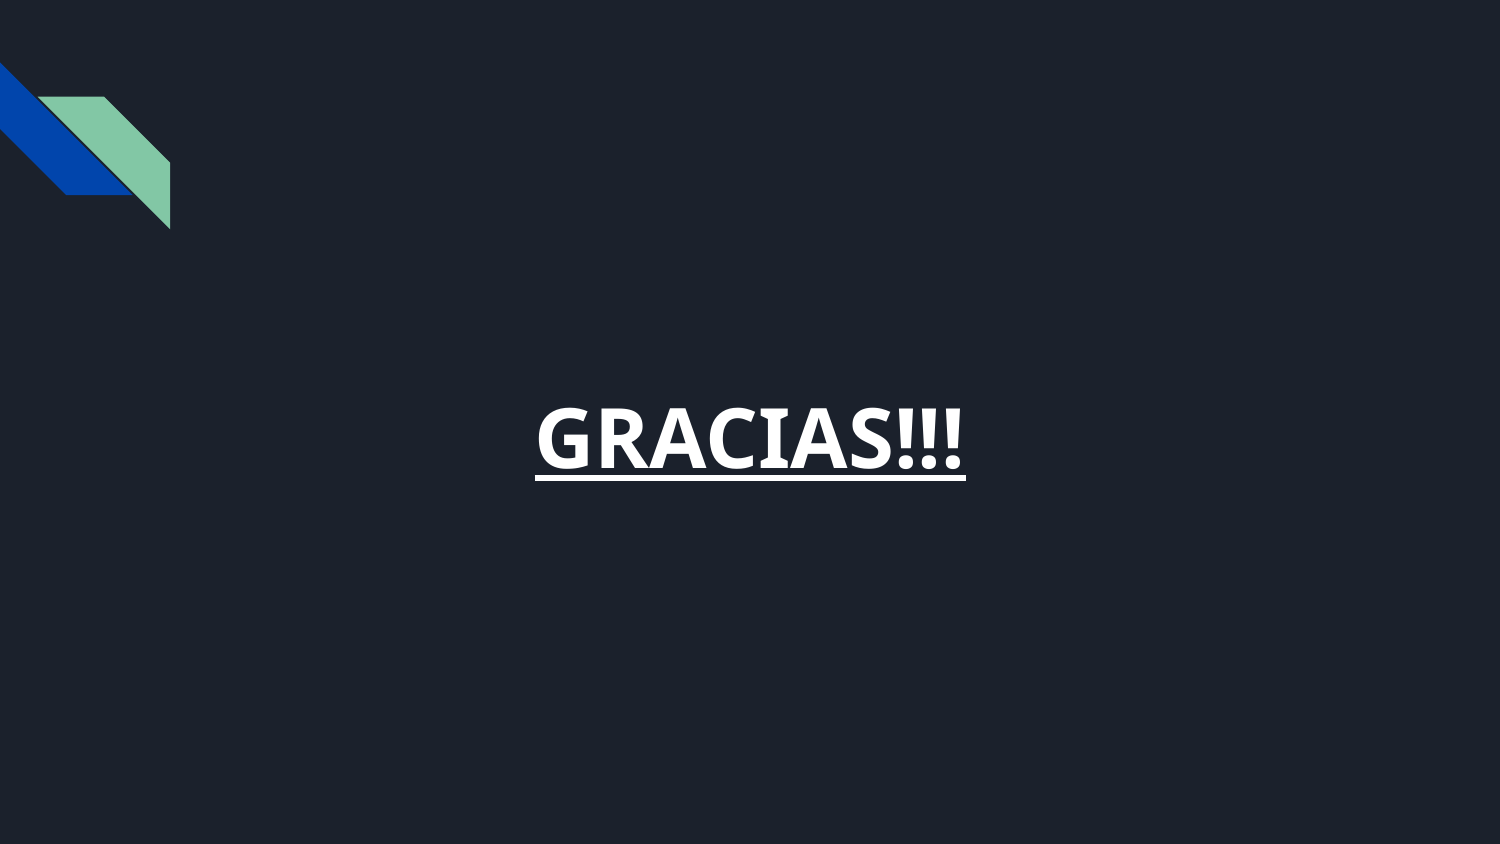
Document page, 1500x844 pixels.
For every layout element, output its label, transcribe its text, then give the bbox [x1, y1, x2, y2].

title GRACIAS!!! [172, 369, 1328, 520]
